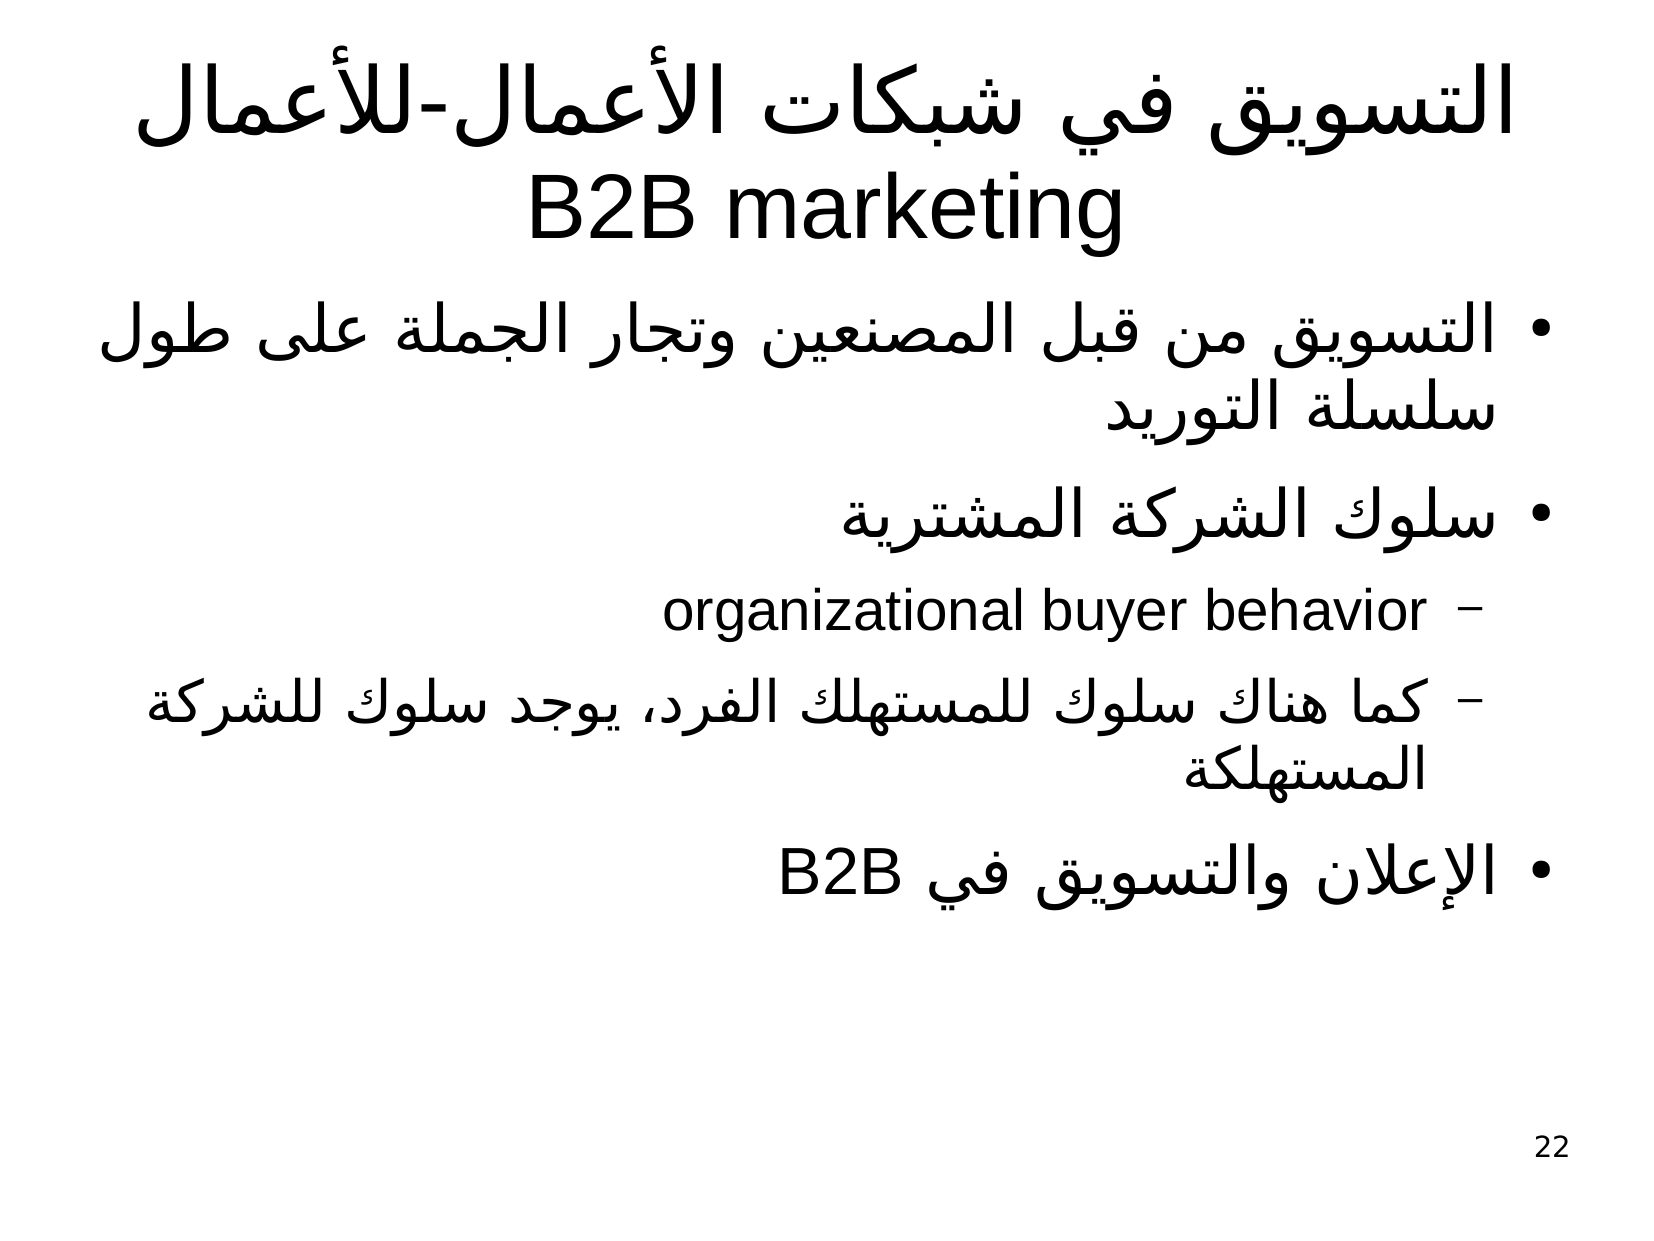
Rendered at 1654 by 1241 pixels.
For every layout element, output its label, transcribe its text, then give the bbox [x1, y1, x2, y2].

title التسويق في شبكات الأعمال-للأعمال B2B marketing [82, 46, 1571, 260]
list التسويق من قبل المصنعين وتجار الجملة على طول سلسلة التوريد سلوك الشركة المشترية organizational buyer behavior كما هناك سلوك للمستهلك الفرد، يوجد سلوك للشركة المستهلكة الإعلان والتسويق في B2B [82, 290, 1571, 1010]
